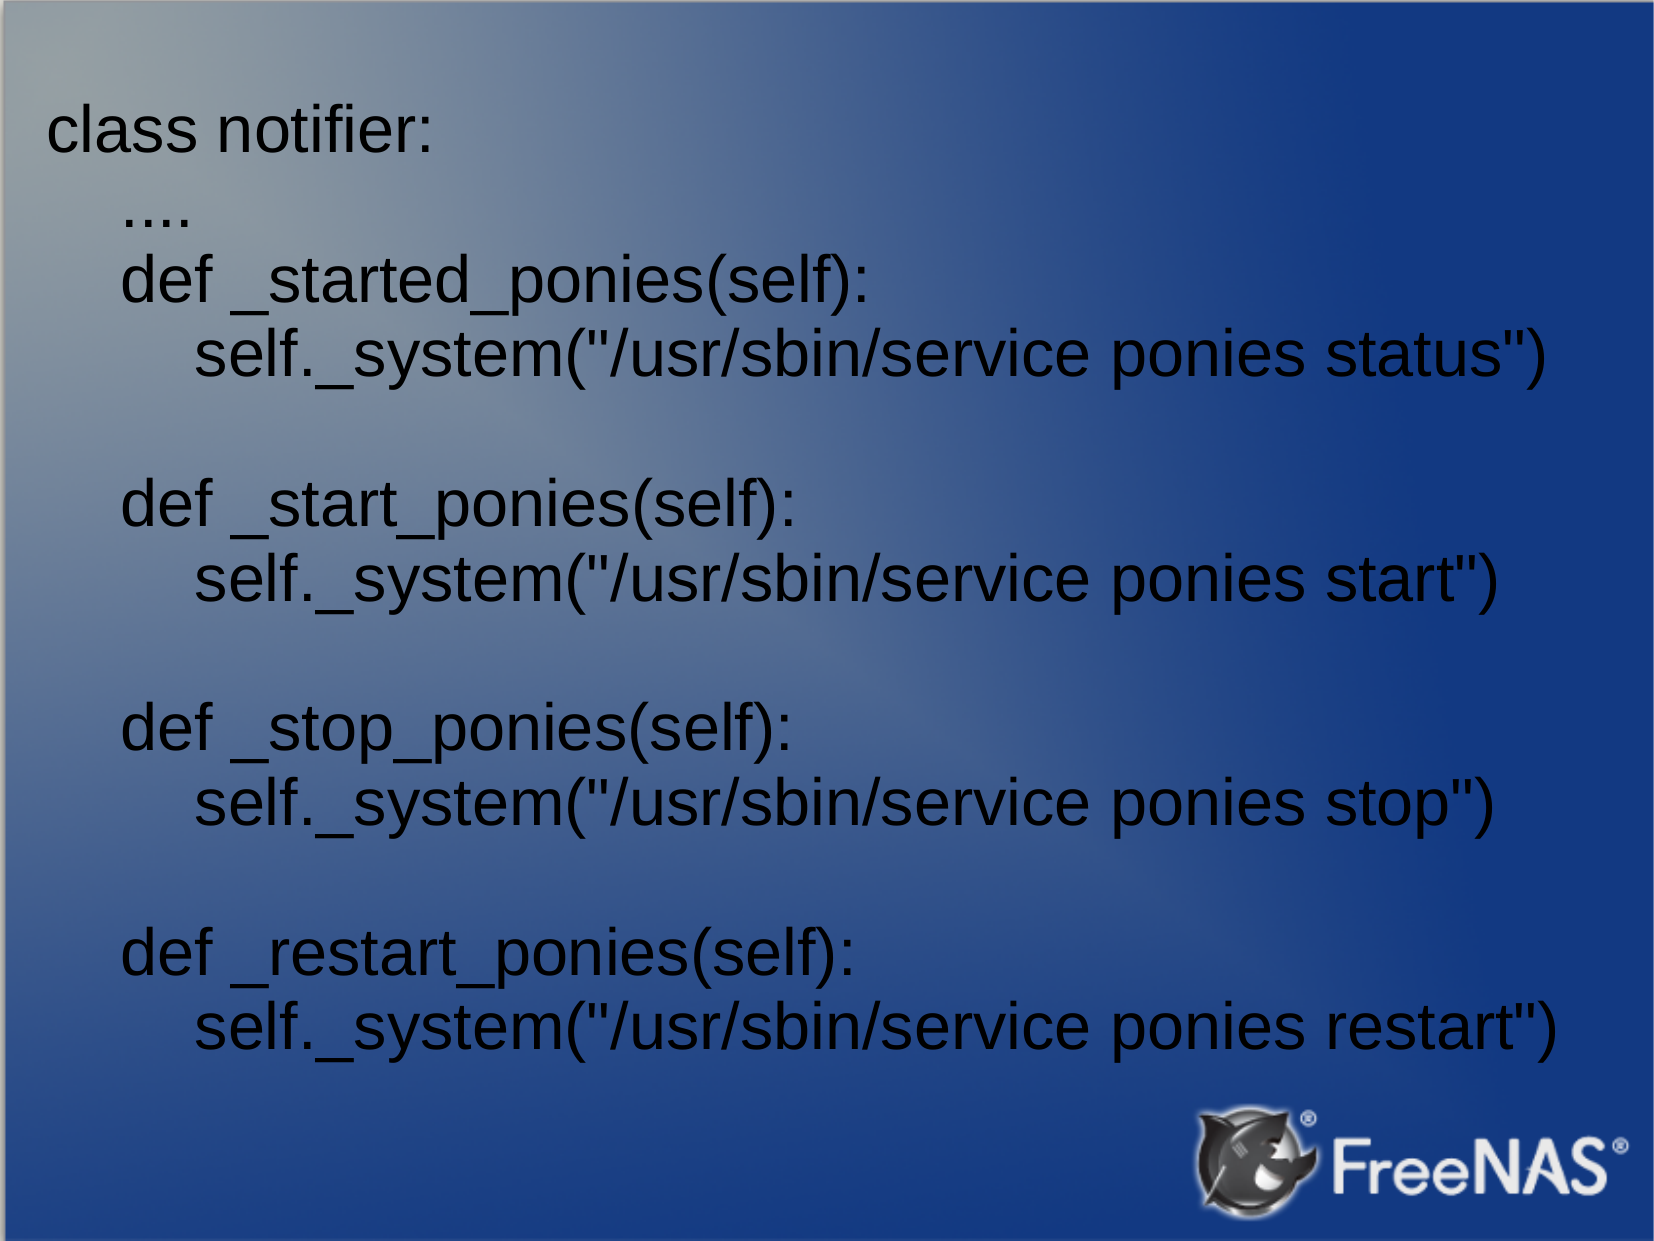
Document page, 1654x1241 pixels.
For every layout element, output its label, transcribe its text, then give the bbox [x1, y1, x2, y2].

text_box class notifier: .... def _started_ponies(self): self._system("/usr/sbin/service ponies status") def _start_ponies(self): self._system("/usr/sbin/service ponies start") def _stop_ponies(self): self._system("/usr/sbin/service ponies stop") def _restart_ponies(self): self._system("/usr/sbin/service ponies restart") [31, 84, 1622, 1156]
picture [0, 0, 1654, 1241]
